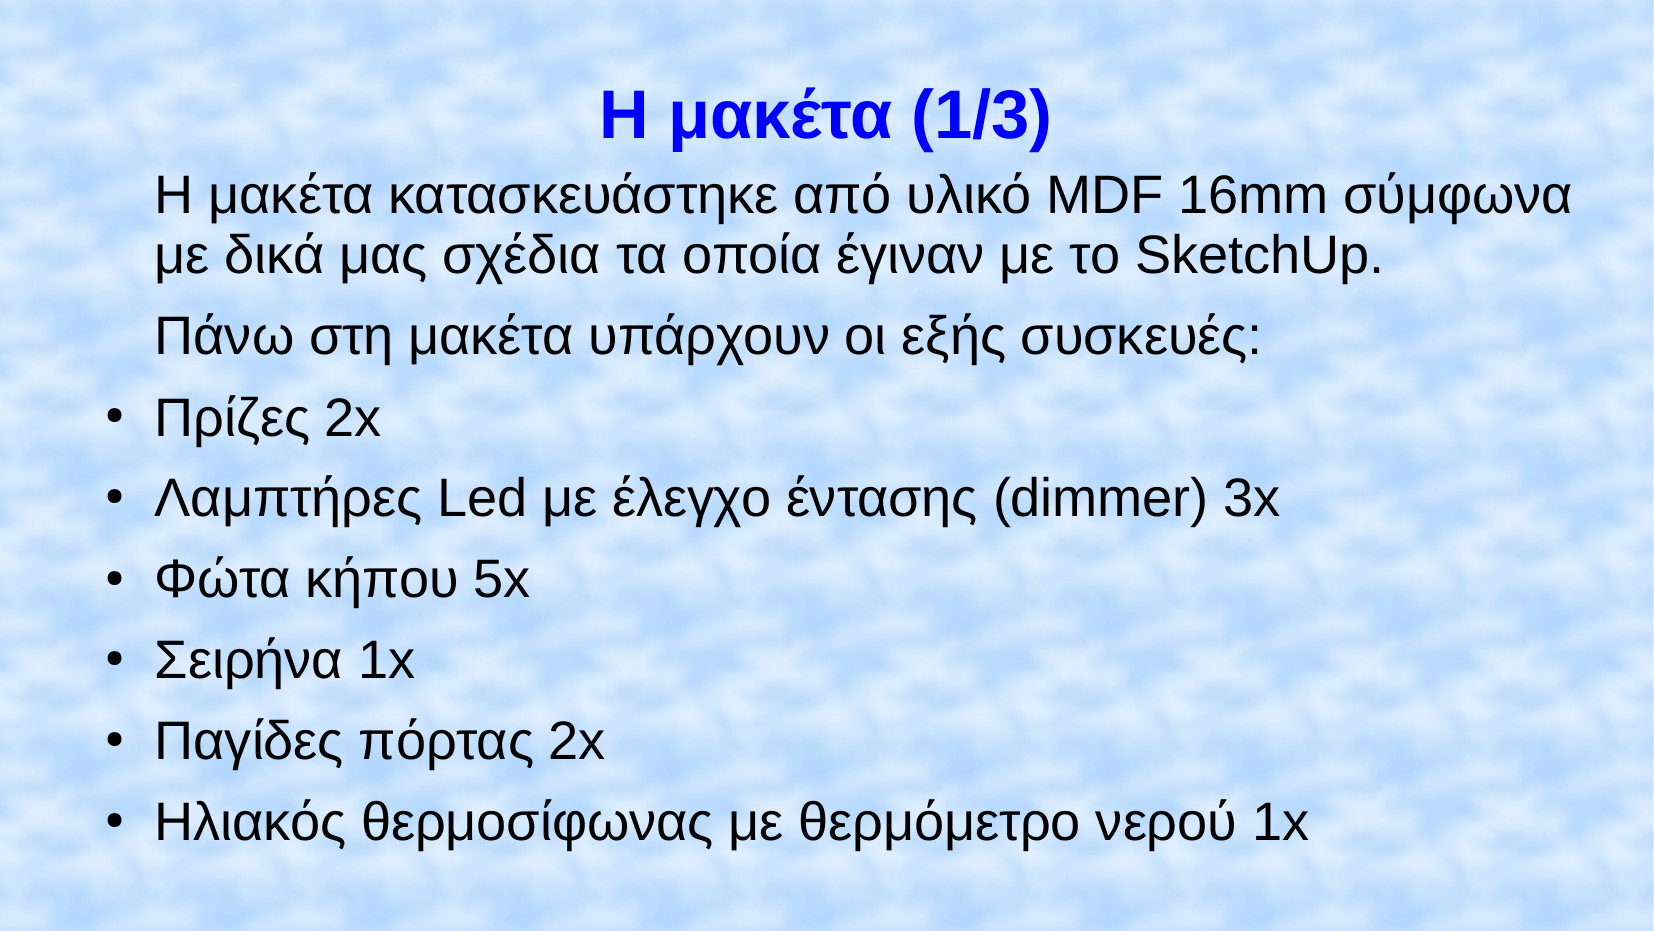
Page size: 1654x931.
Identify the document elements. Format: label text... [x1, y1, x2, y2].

title Η μακέτα (1/3) [82, 37, 1571, 193]
picture [0, 0, 1654, 931]
list Η μακέτα κατασκευάστηκε από υλικό MDF 16mm σύμφωνα με δικά μας σχέδια τα οποία έγιναν με το SketchUp. Πάνω στη μακέτα υπάρχουν οι εξής συσκευές: Πρίζες 2x Λαμπτήρες Led με έλεγχο έντασης (dimmer) 3x Φώτα κήπου 5x Σειρήνα 1x Παγίδες πόρτας 2x Ηλιακός θερμοσίφωνας με θερμόμετρο νερού 1x [88, 164, 1577, 863]
